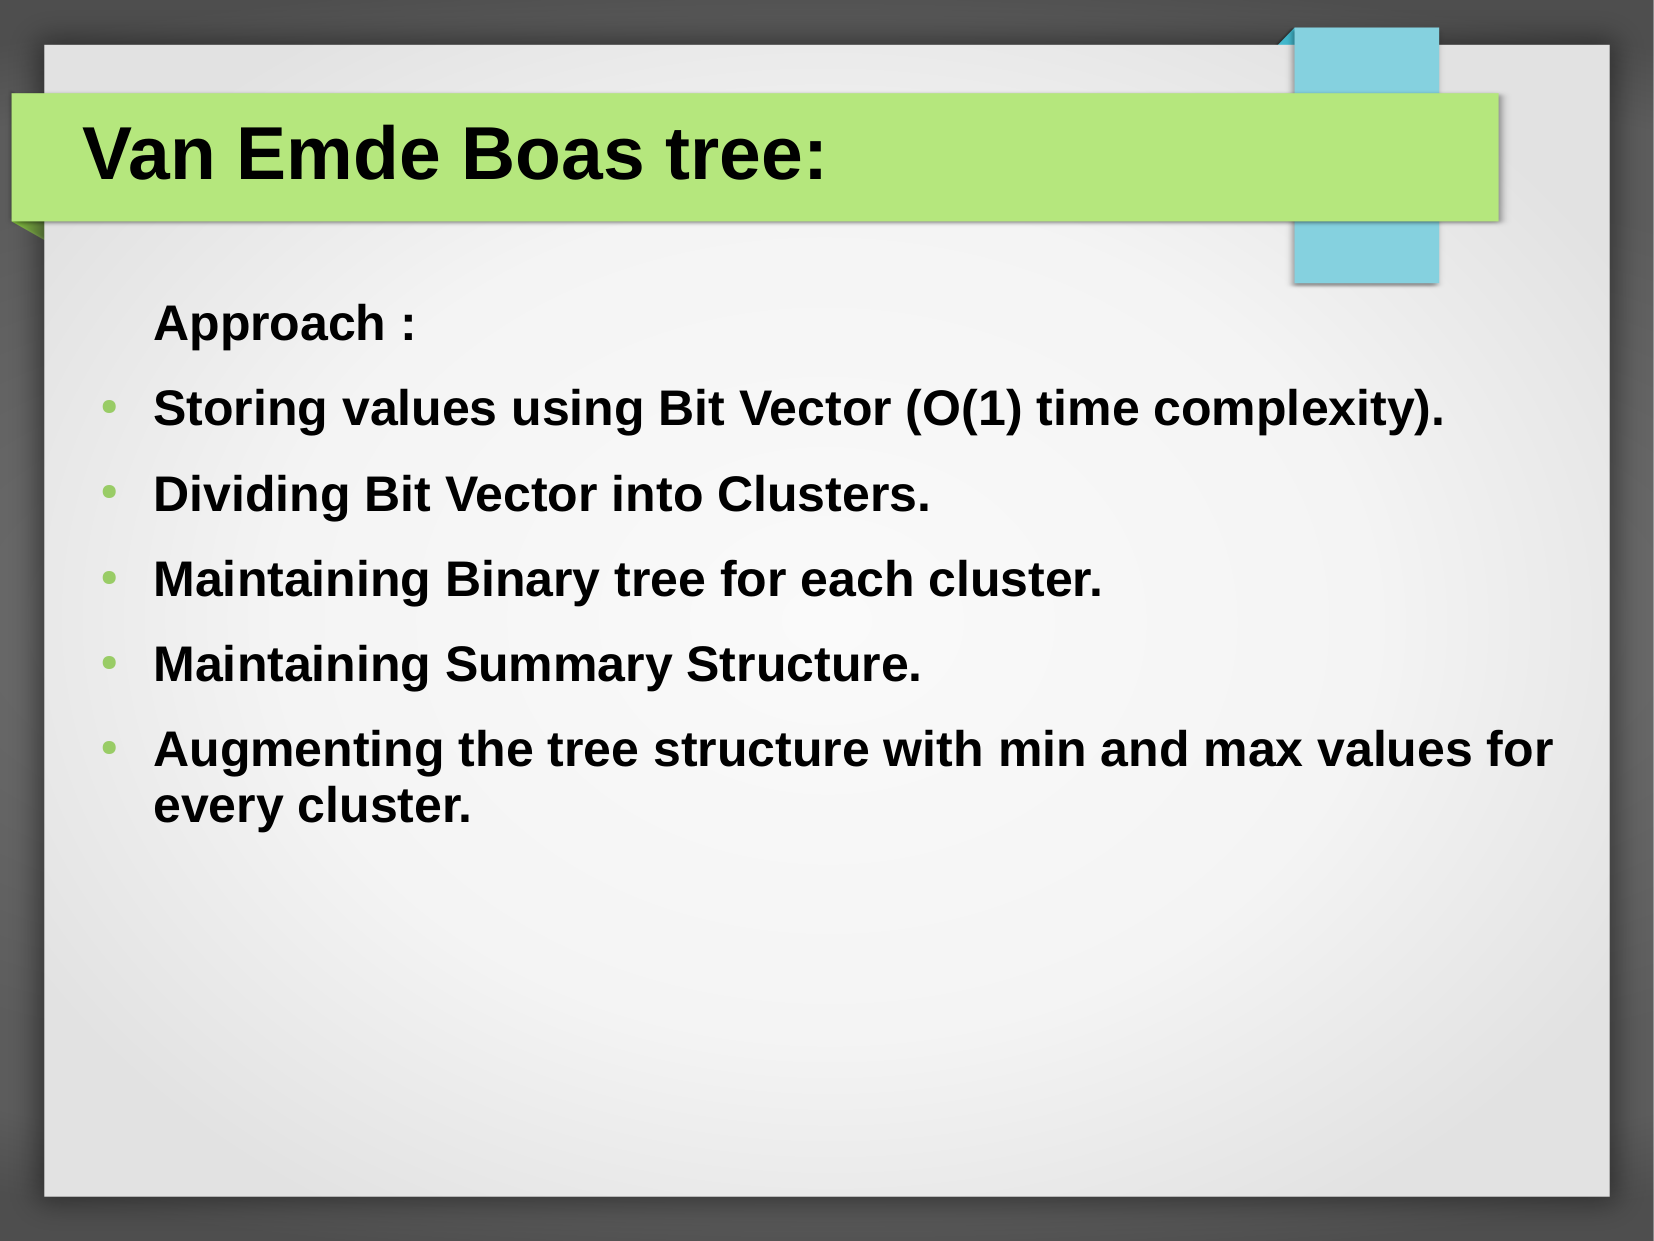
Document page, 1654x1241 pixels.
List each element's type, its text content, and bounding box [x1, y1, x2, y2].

list Approach : Storing values using Bit Vector (O(1) time complexity). Dividing Bit Vector into Clusters. Maintaining Binary tree for each cluster. Maintaining Summary Structure. Augmenting the tree structure with min and max values for every cluster. [82, 295, 1571, 1015]
title Van Emde Boas tree: [82, 94, 1264, 213]
picture [0, 0, 1654, 1241]
